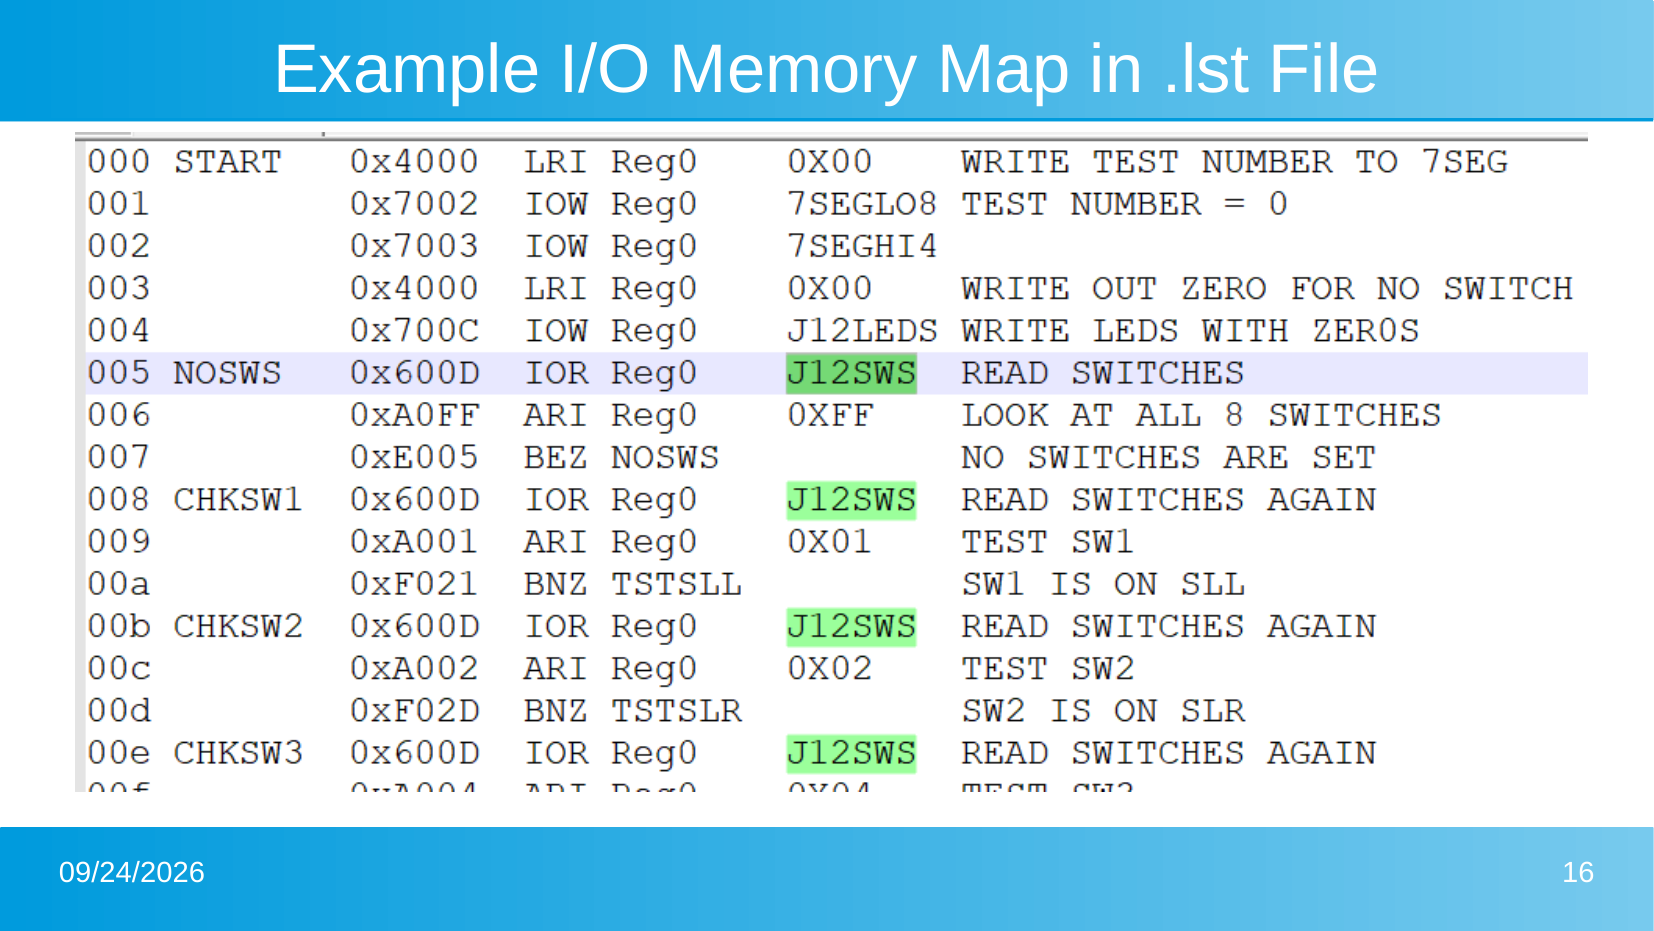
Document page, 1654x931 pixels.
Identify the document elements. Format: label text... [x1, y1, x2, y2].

title Example I/O Memory Map in .lst File [59, 29, 1595, 108]
picture [75, 132, 1588, 792]
